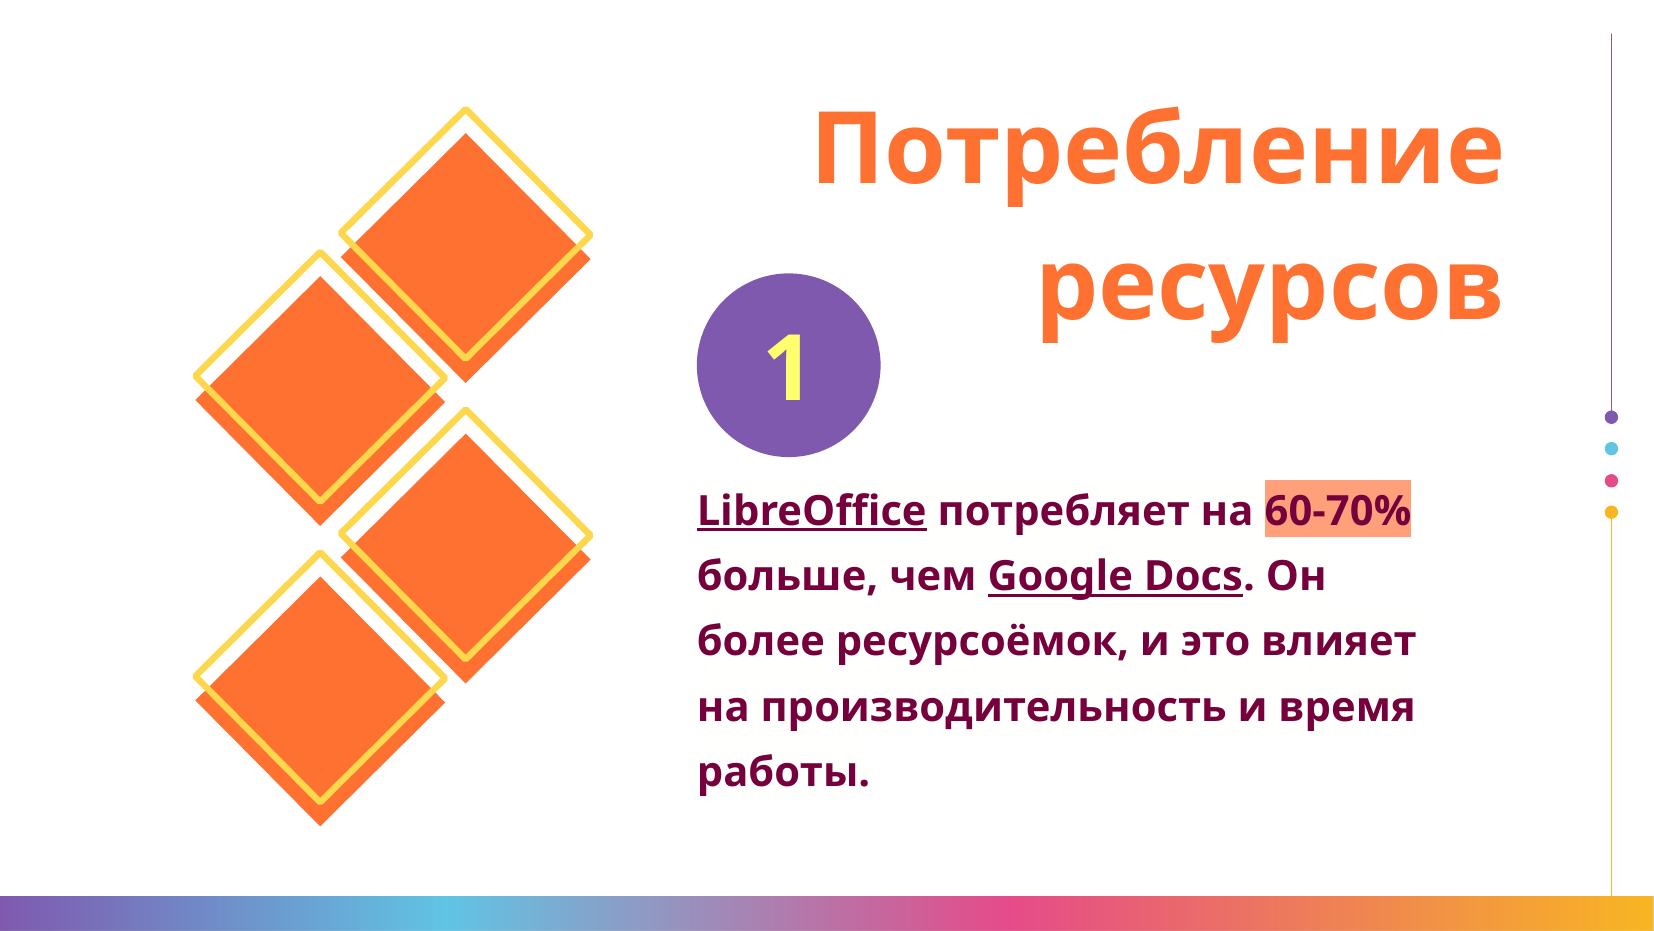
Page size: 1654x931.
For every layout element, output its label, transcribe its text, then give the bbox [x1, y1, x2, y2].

title Потребление ресурсов [649, 76, 1506, 349]
picture [0, 896, 1654, 931]
title LibreOffice потребляет на 60-70% больше, чем Google Docs. Он более ресурсоёмок, и это влияет на производительность и время работы. [696, 432, 1465, 800]
text_box 1 [696, 349, 881, 432]
